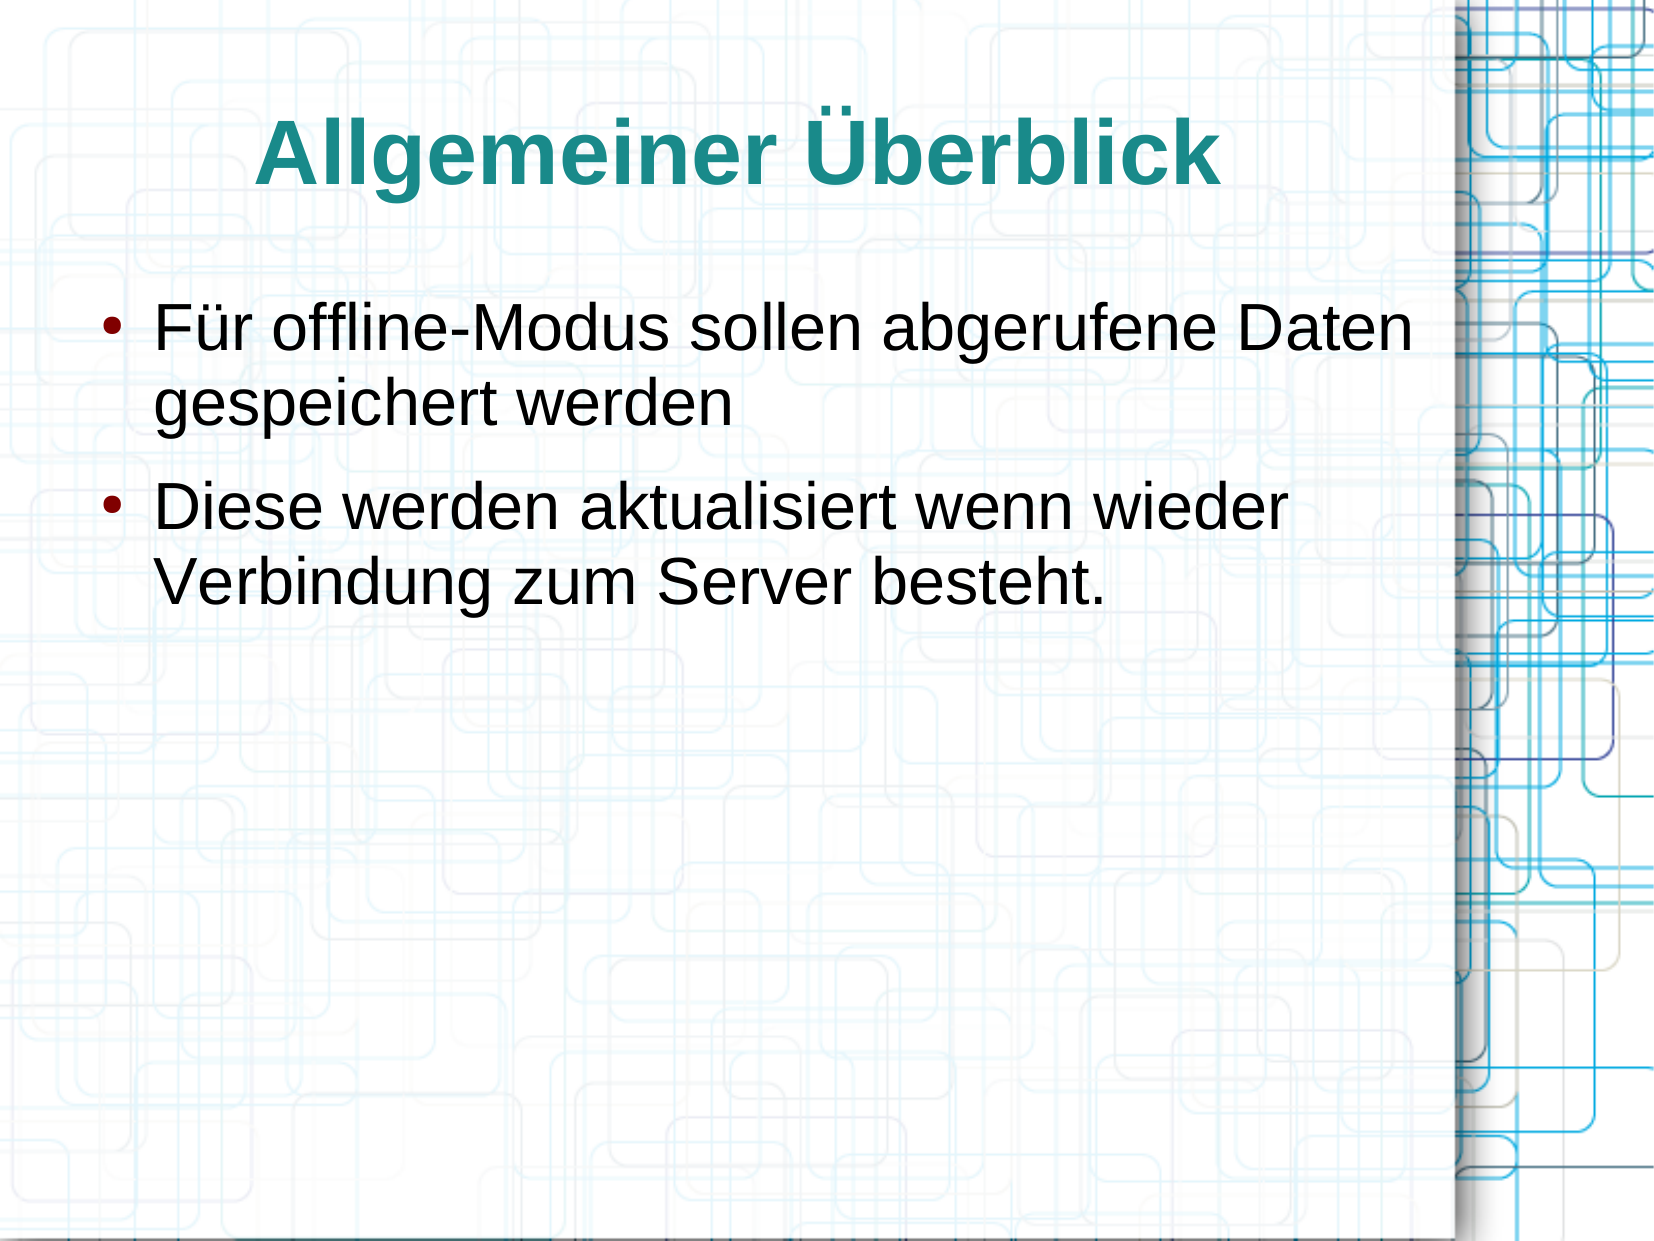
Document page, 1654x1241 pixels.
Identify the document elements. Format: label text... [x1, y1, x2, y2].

picture [0, 0, 1654, 1241]
list Für offline-Modus sollen abgerufene Daten gespeichert werden Diese werden aktualisiert wenn wieder Verbindung zum Server besteht. [82, 290, 1418, 1109]
title Allgemeiner Überblick [59, 49, 1418, 257]
